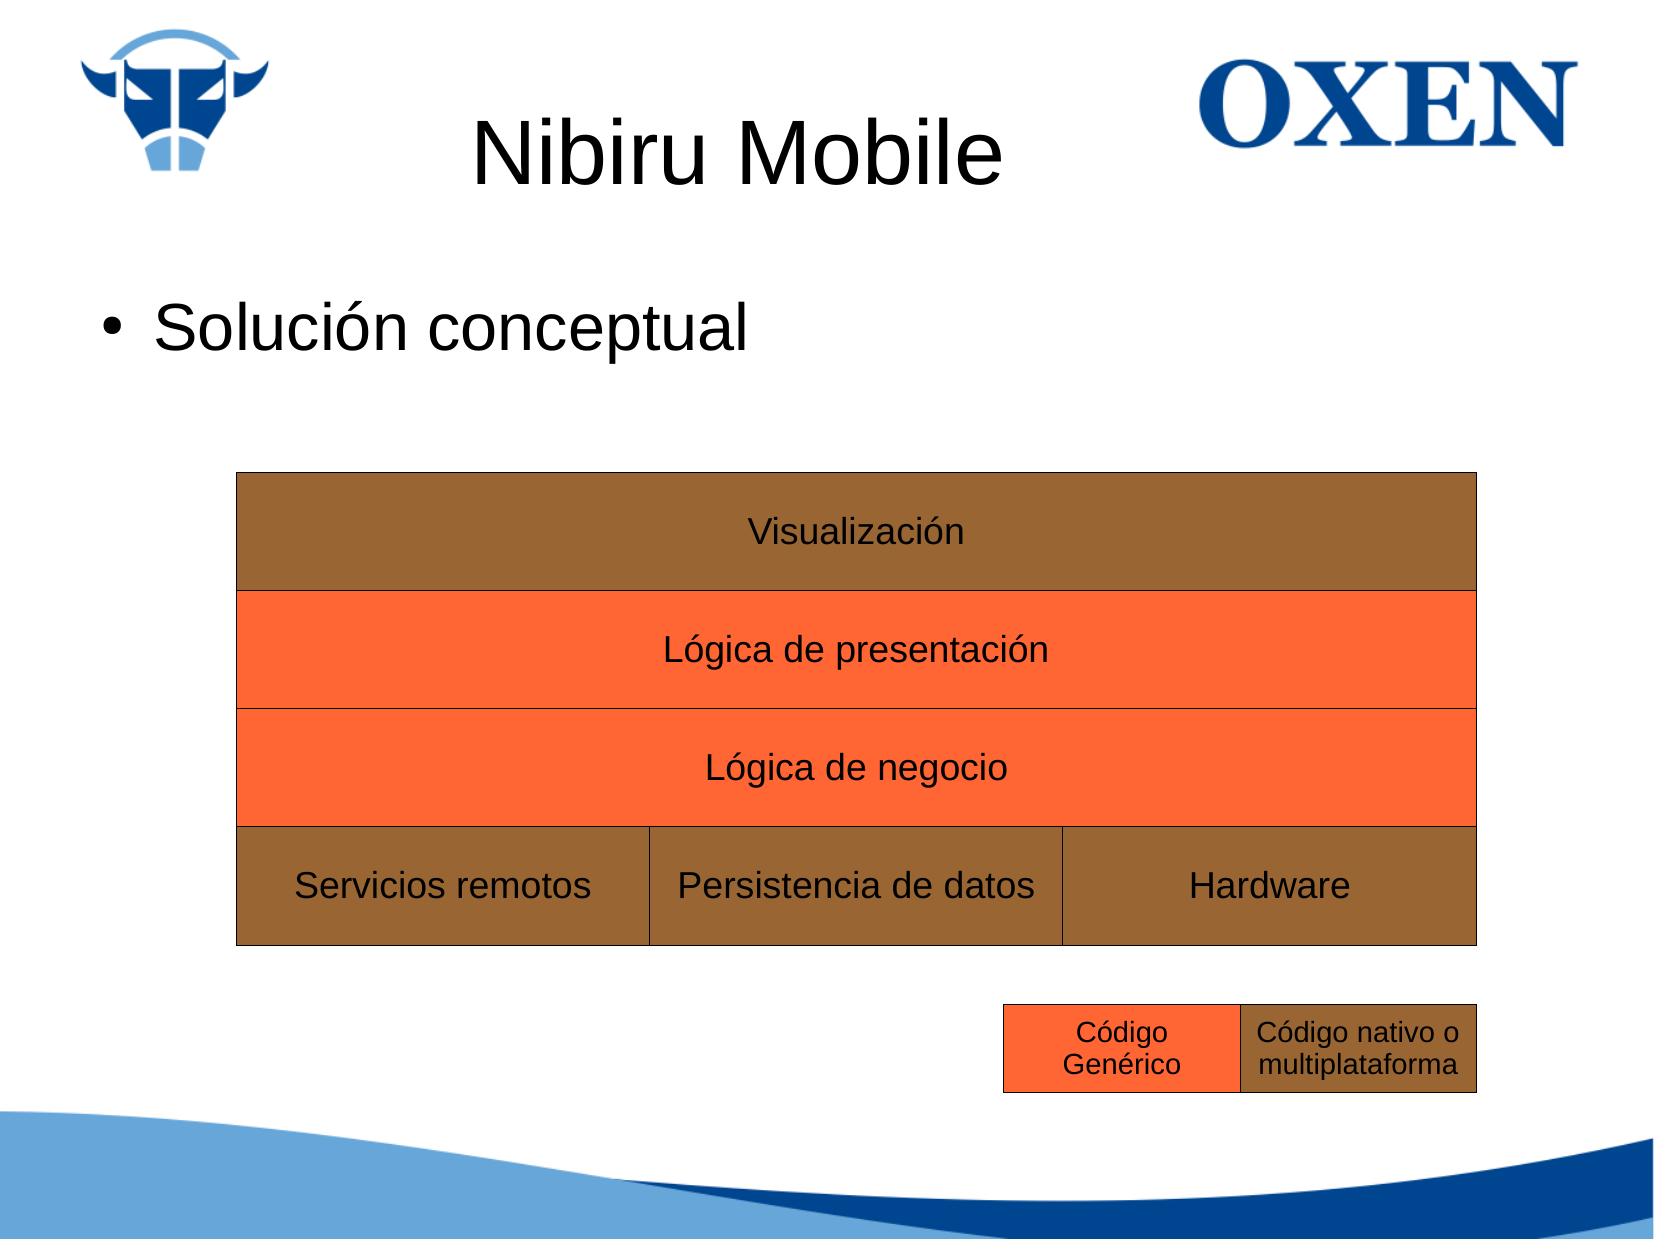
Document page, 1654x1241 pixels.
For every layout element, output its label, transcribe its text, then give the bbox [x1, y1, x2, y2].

text_box Servicios remotos [236, 826, 649, 946]
text_box Persistencia de datos [649, 826, 1062, 946]
picture [5, 11, 1654, 195]
text_box Código nativo o multiplataforma [1240, 1004, 1477, 1093]
text_box Lógica de presentación [236, 591, 1477, 709]
text_box Lógica de negocio [236, 709, 1477, 826]
text_box Código Genérico [1003, 1004, 1240, 1093]
title Nibiru Mobile [265, 49, 1211, 257]
text_box Visualización [236, 472, 1477, 591]
picture [0, 1104, 1654, 1239]
list Solución conceptual [82, 290, 1571, 1010]
text_box Hardware [1062, 826, 1477, 946]
